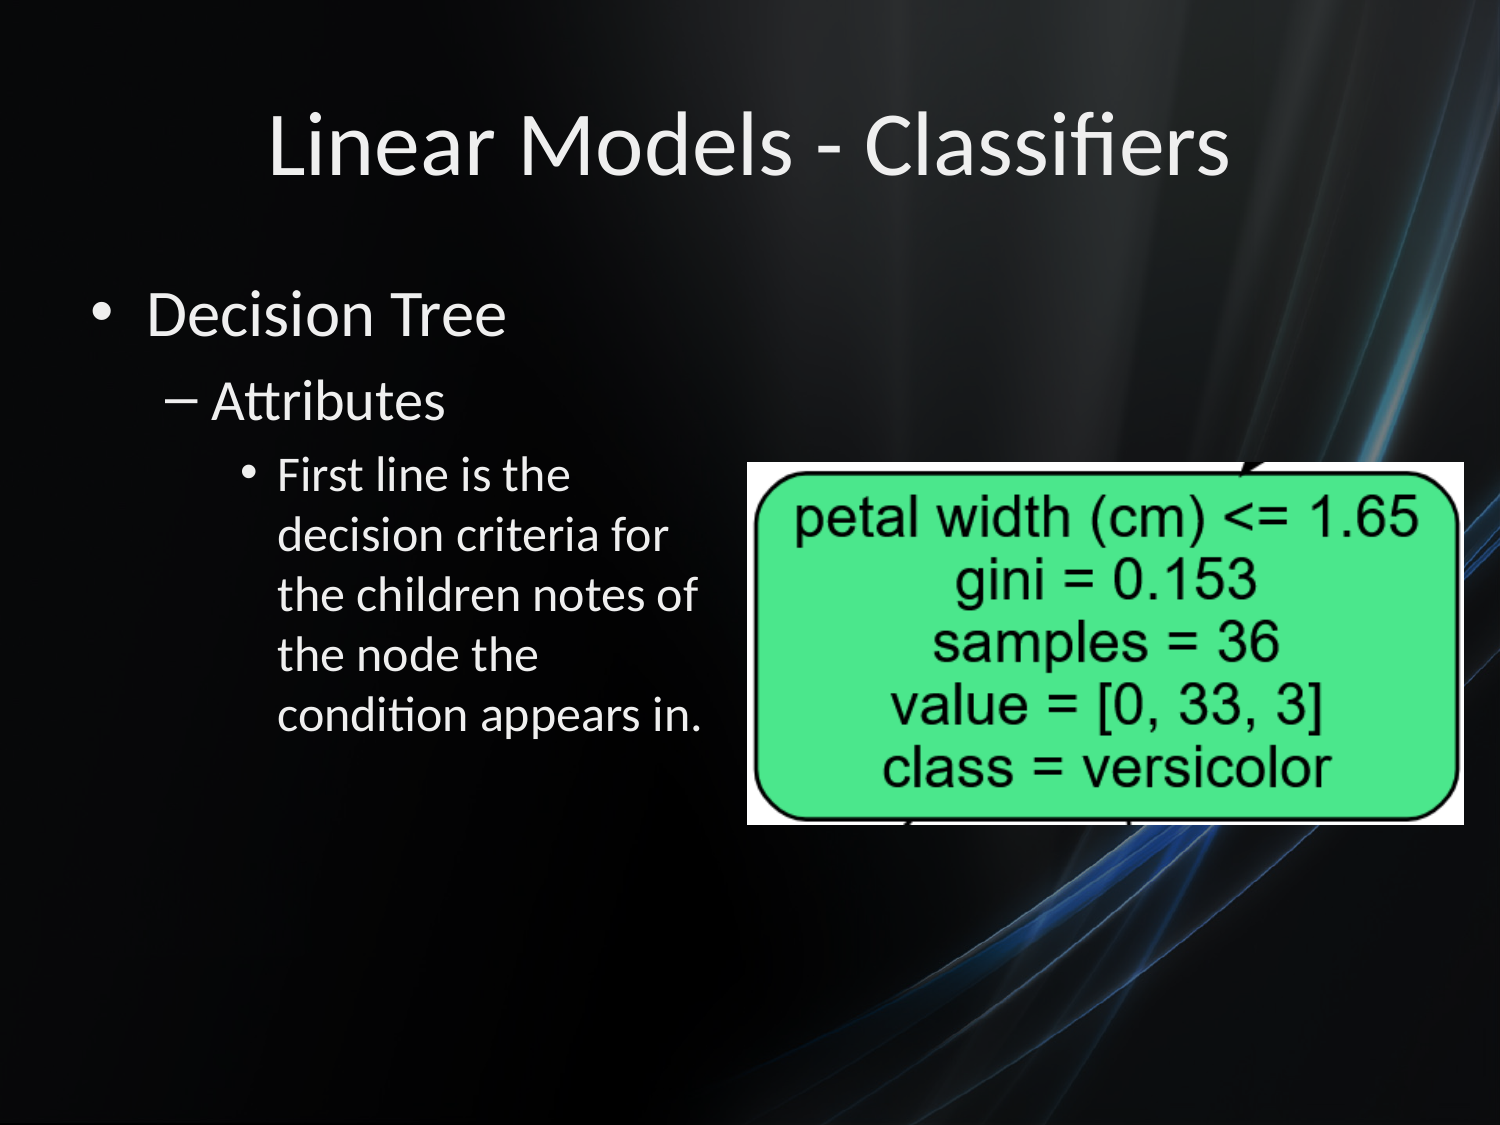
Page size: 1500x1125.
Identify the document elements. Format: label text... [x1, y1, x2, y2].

title Linear Models - Classifiers [75, 45, 1425, 233]
picture [0, 0, 1500, 1125]
list Decision Tree Attributes First line is the decision criteria for the children notes of the node the condition appears in. [75, 262, 738, 1005]
